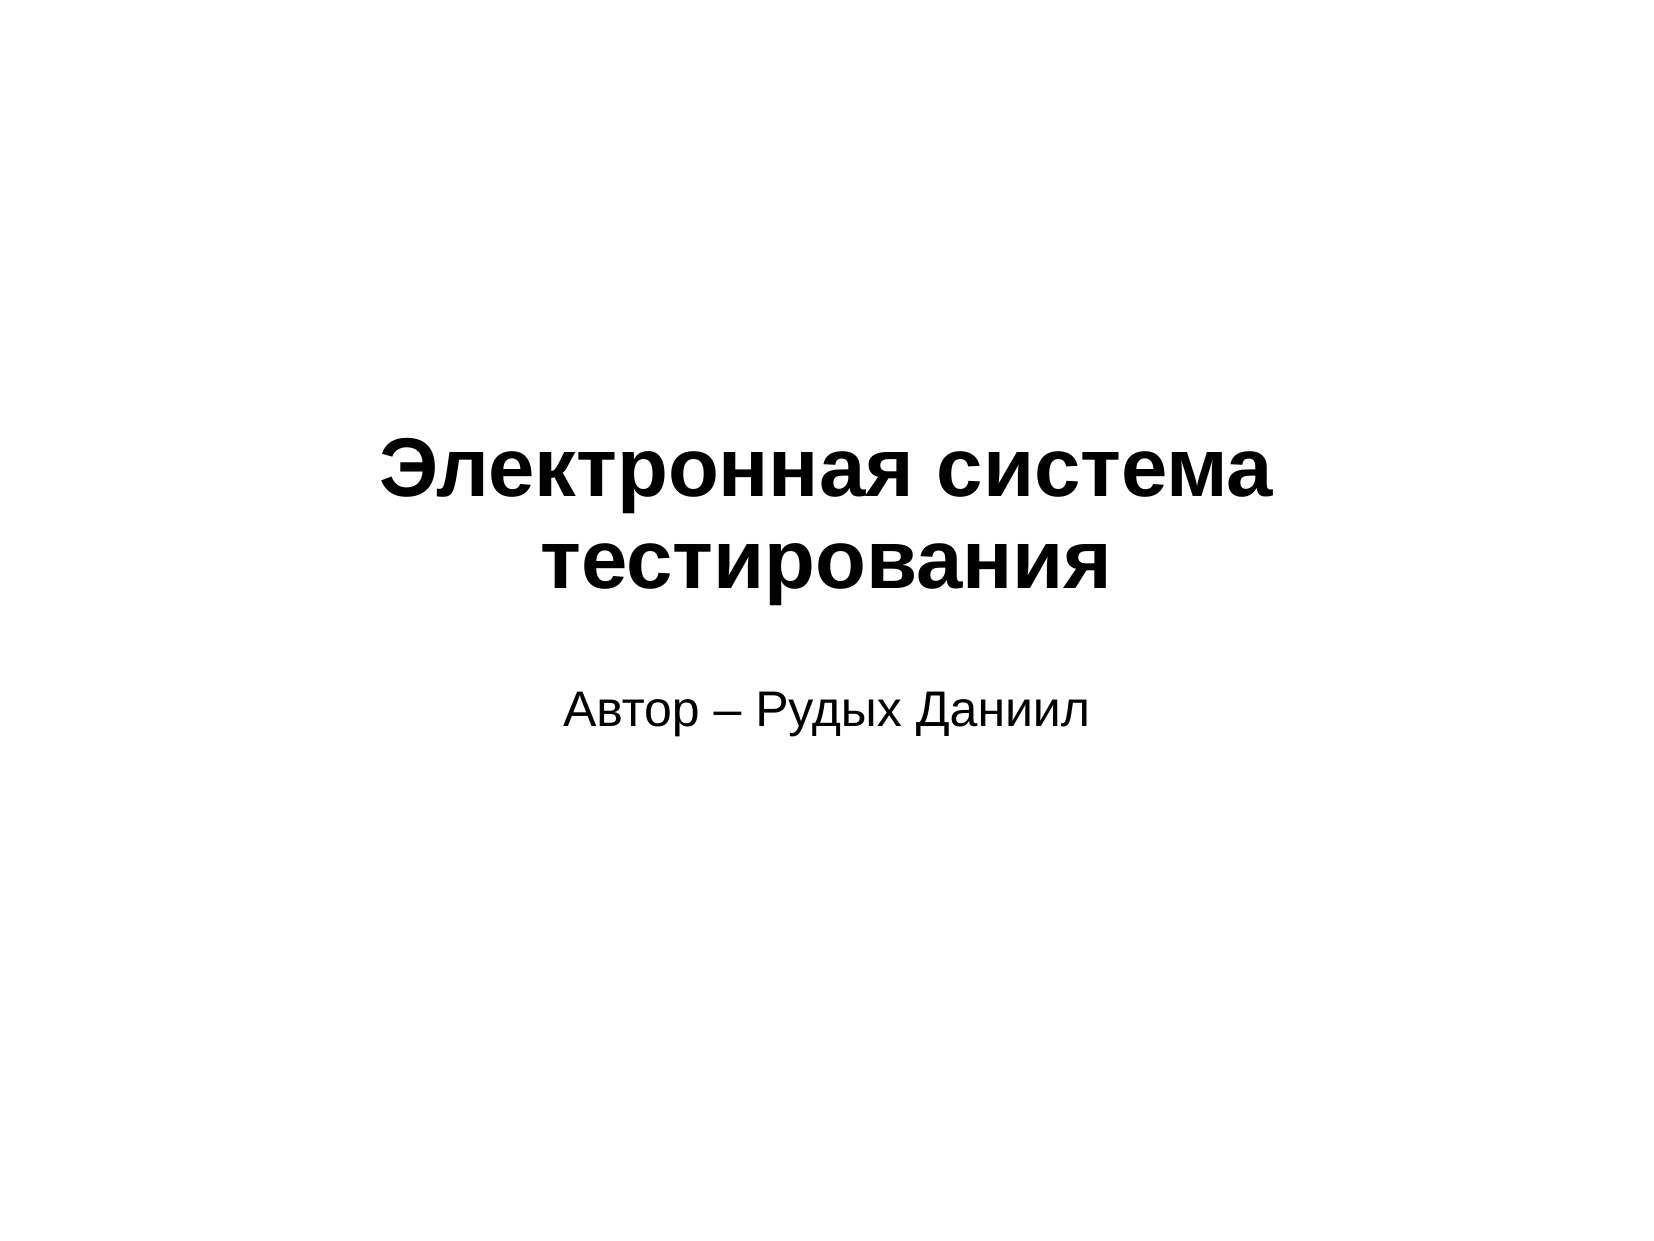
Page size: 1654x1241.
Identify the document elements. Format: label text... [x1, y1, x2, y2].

subtitle Электронная система тестирования Автор – Рудых Даниил [82, 49, 1571, 1109]
